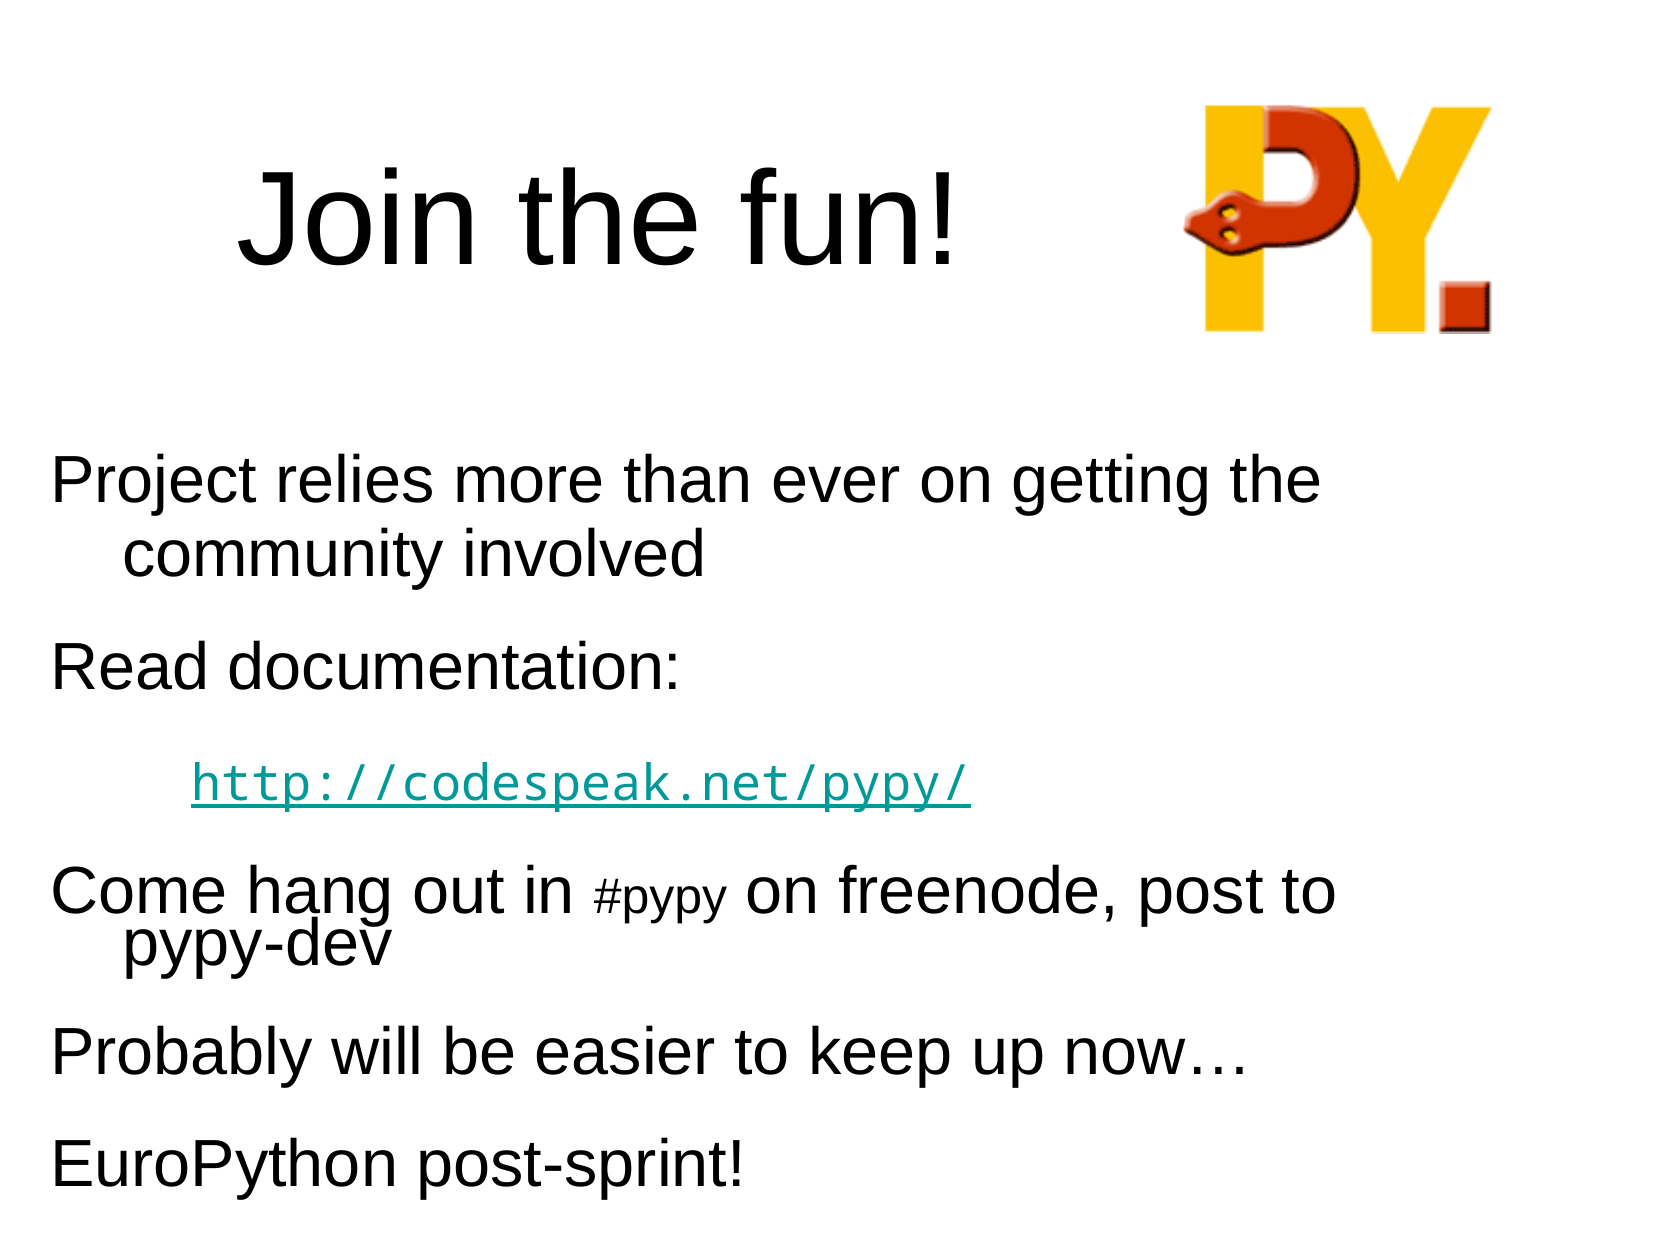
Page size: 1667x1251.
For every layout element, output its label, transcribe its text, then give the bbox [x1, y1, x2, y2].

picture [1183, 104, 1494, 334]
list Project relies more than ever on getting the community involved Read documentation: http://codespeak.net/pypy/ Come hang out in #pypy on freenode, post to pypy-dev Probably will be easier to keep up now… EuroPython post-sprint! [0, 433, 1651, 1200]
title Join the fun! [37, 62, 1161, 376]
